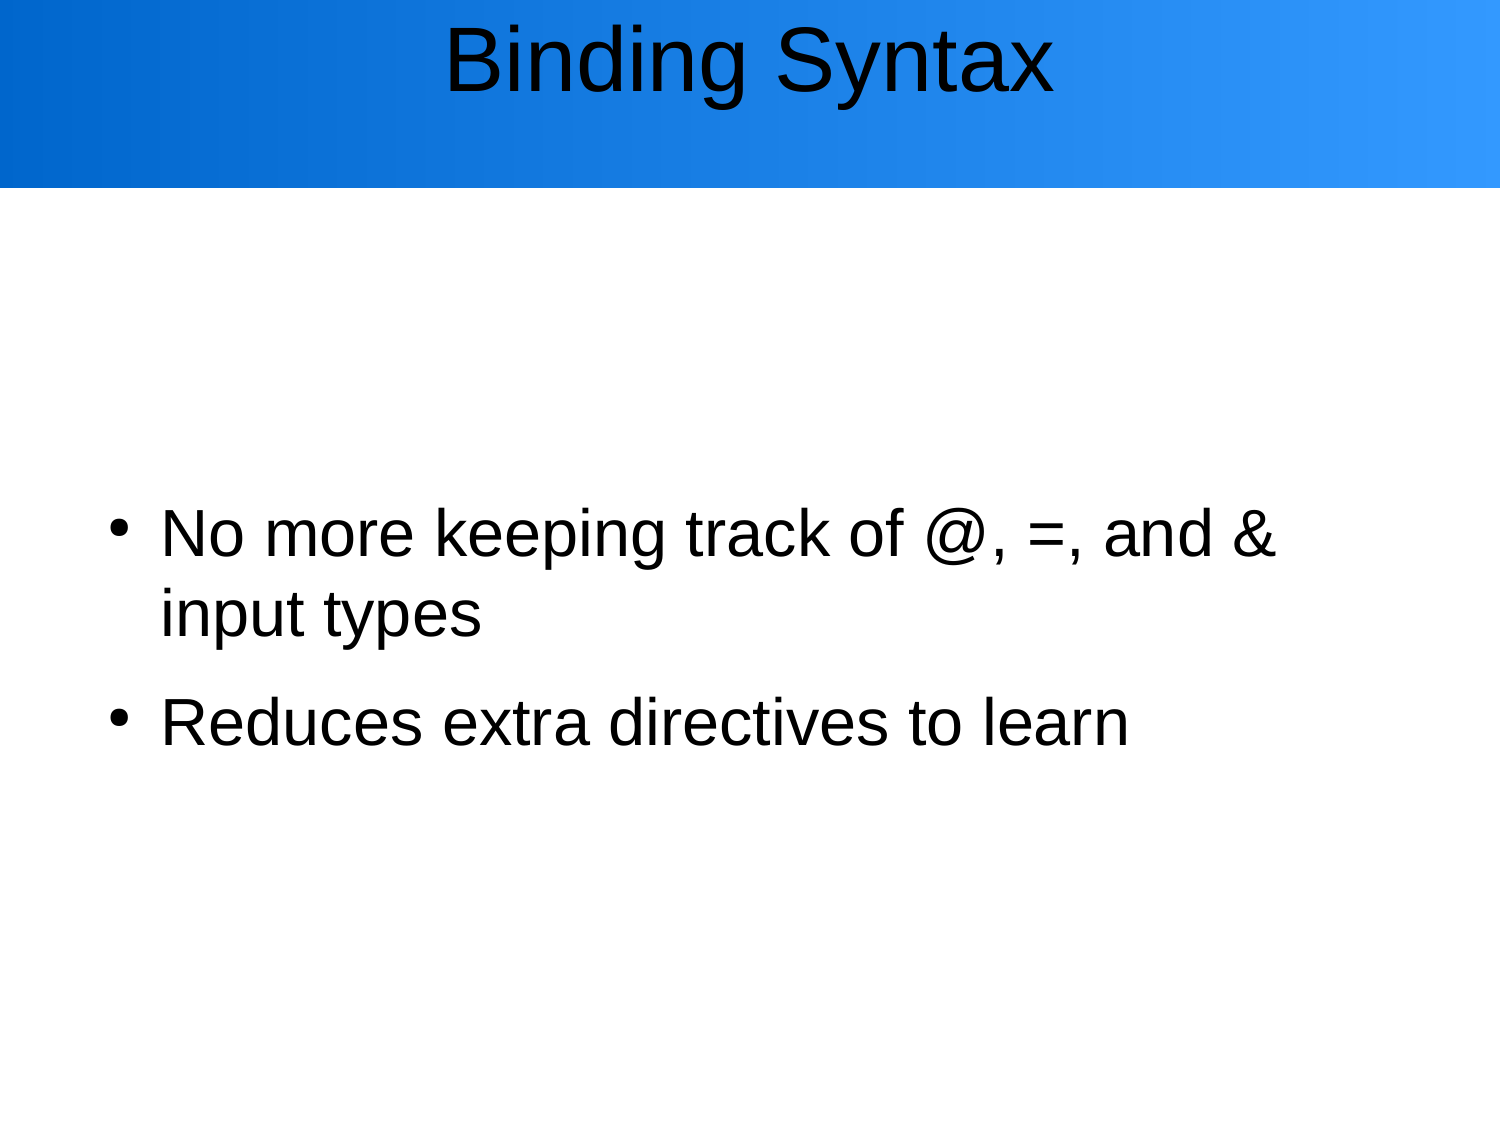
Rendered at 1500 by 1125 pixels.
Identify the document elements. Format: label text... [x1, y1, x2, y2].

list No more keeping track of @, =, and & input types Reduces extra directives to learn [75, 263, 1425, 1021]
title Binding Syntax [0, 0, 1500, 188]
